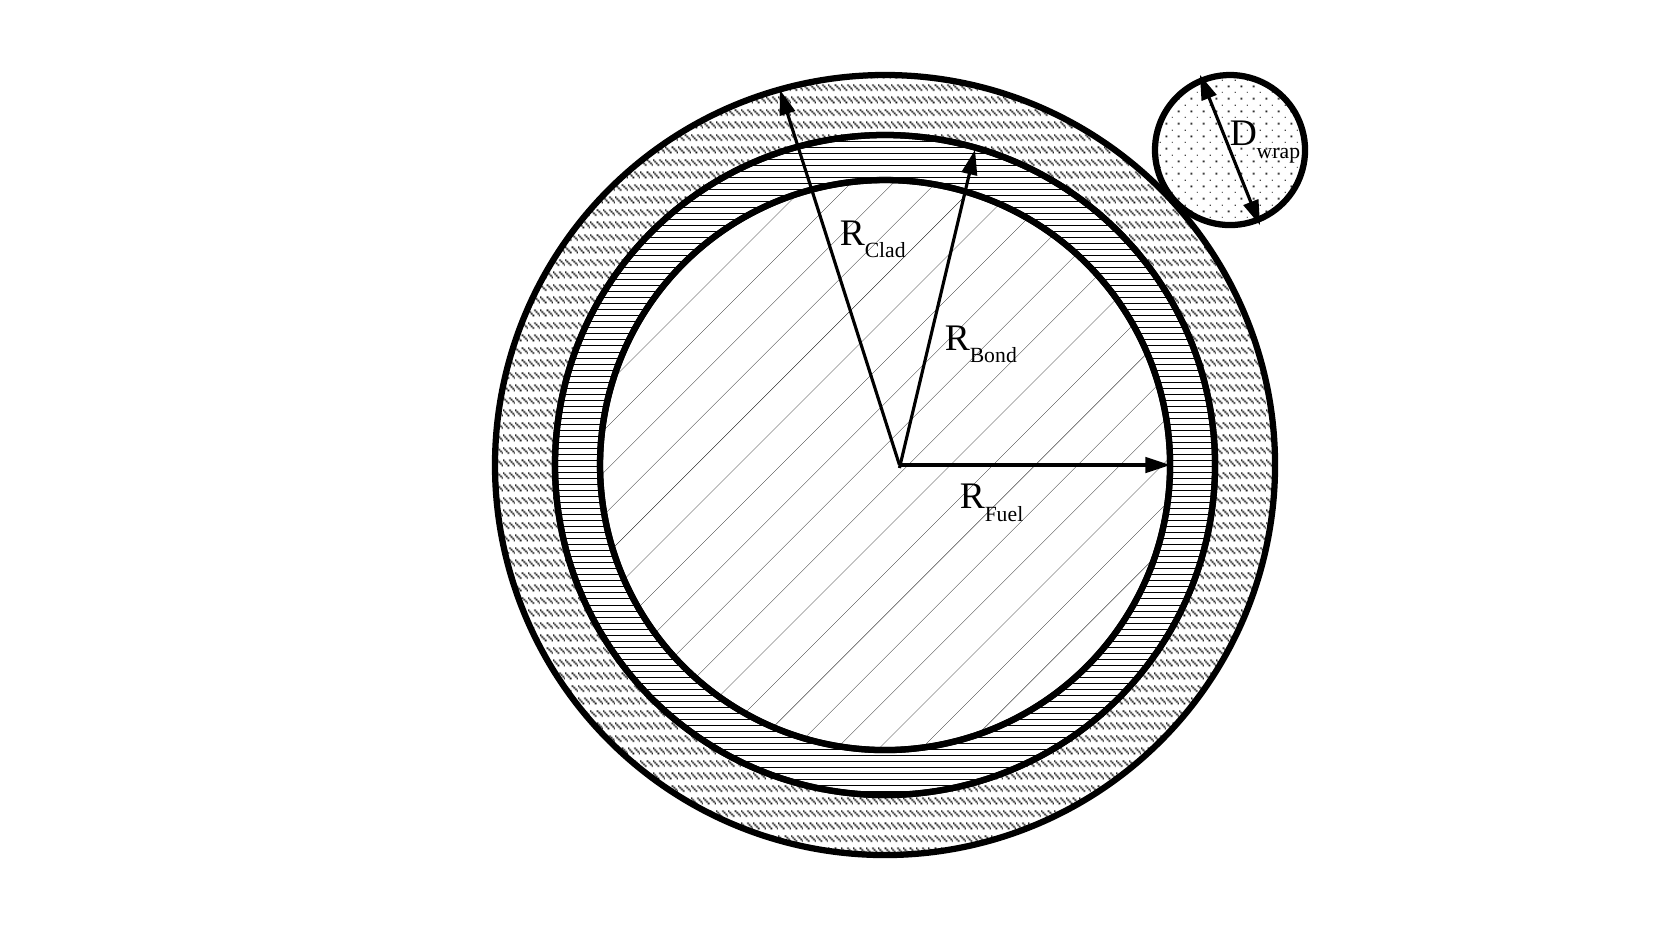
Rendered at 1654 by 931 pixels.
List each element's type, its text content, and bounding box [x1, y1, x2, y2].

text_box RClad [825, 204, 931, 271]
text_box RFuel [945, 468, 1051, 534]
text_box RBond [930, 309, 1036, 376]
text_box [1205, 75, 1291, 105]
text_box Dwrap [1215, 105, 1321, 171]
text_box [495, 75, 1276, 856]
text_box [1241, 171, 1303, 219]
